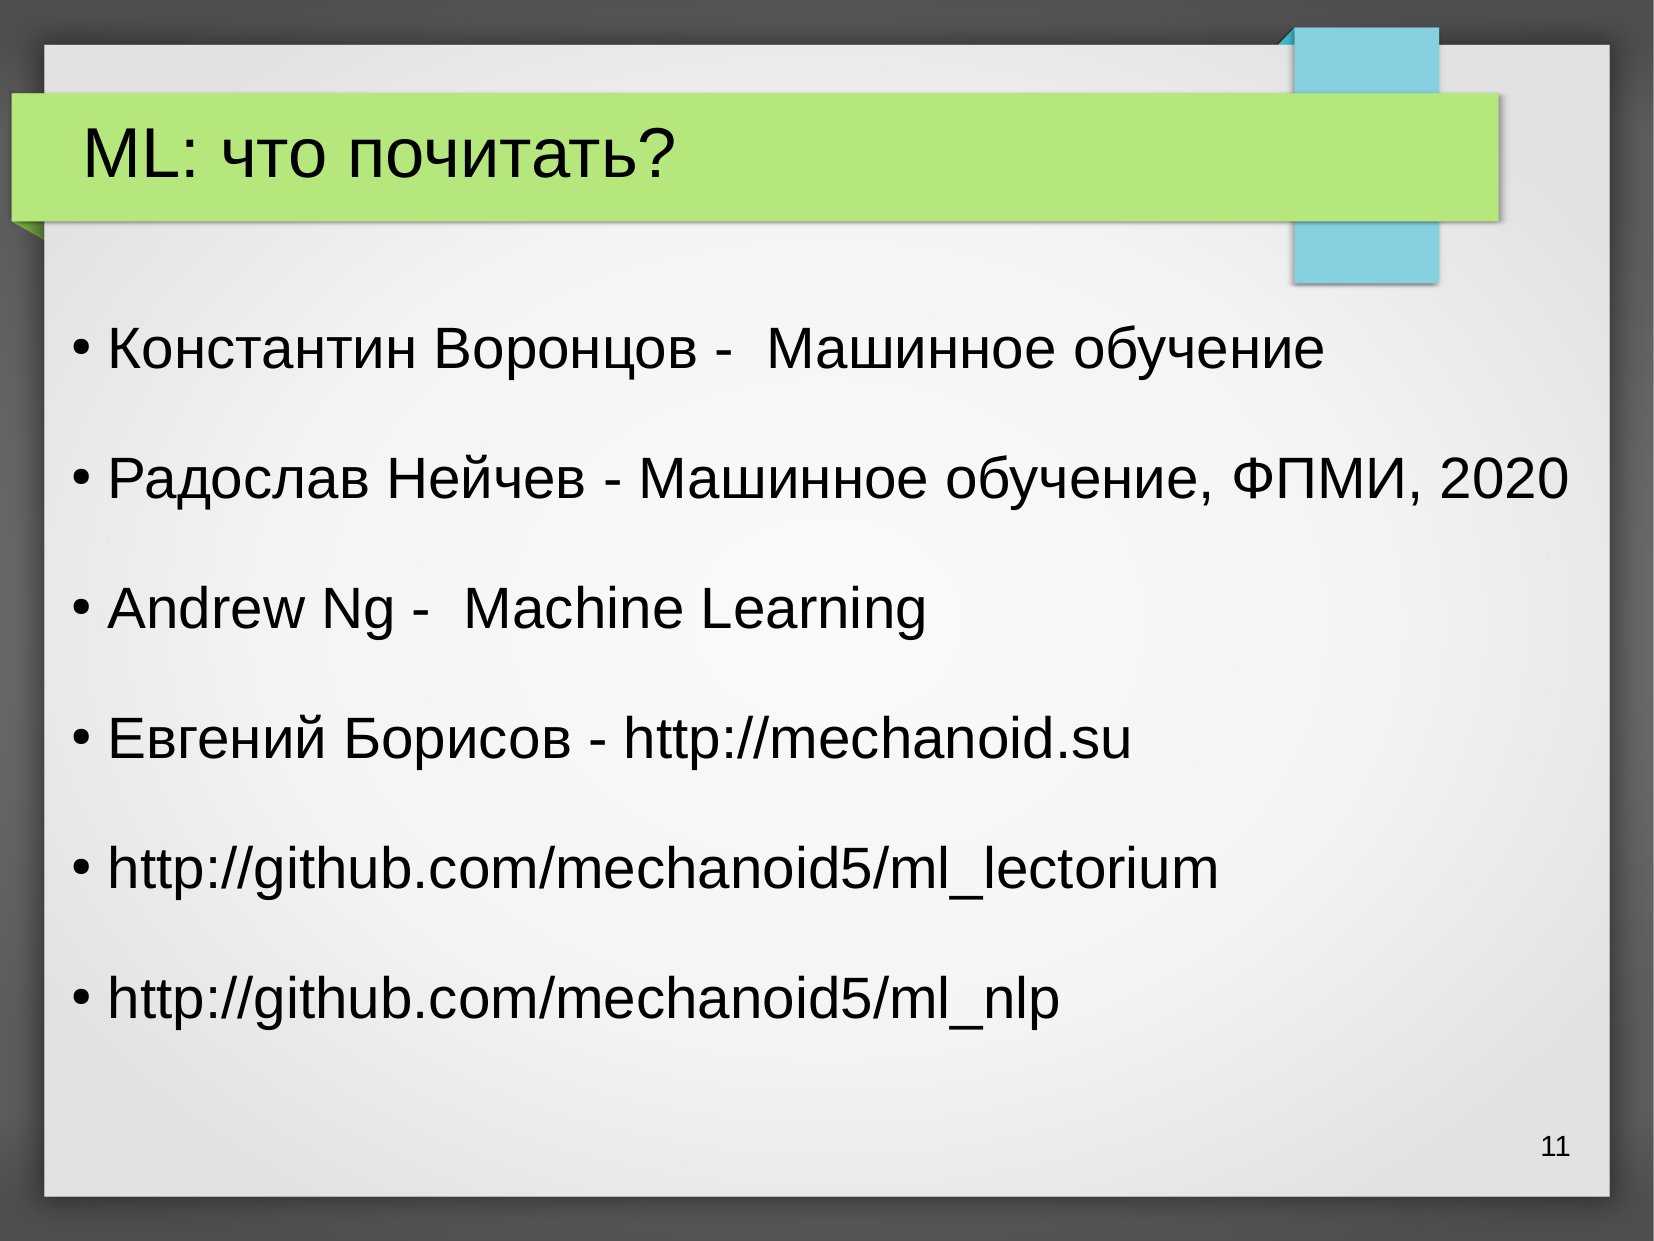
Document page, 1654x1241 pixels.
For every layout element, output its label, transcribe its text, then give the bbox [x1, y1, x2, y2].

picture [0, 0, 1654, 1241]
title ML: что почитать? [82, 49, 1571, 250]
subtitle Константин Воронцов - Машинное обучение Радослав Нейчев - Машинное обучение, ФПМИ, 2020 Andrew Ng - Machine Learning Евгений Борисов - http://mechanoid.su http://github.com/mechanoid5/ml_lectorium http://github.com/mechanoid5/ml_nlp [59, 250, 1595, 1031]
